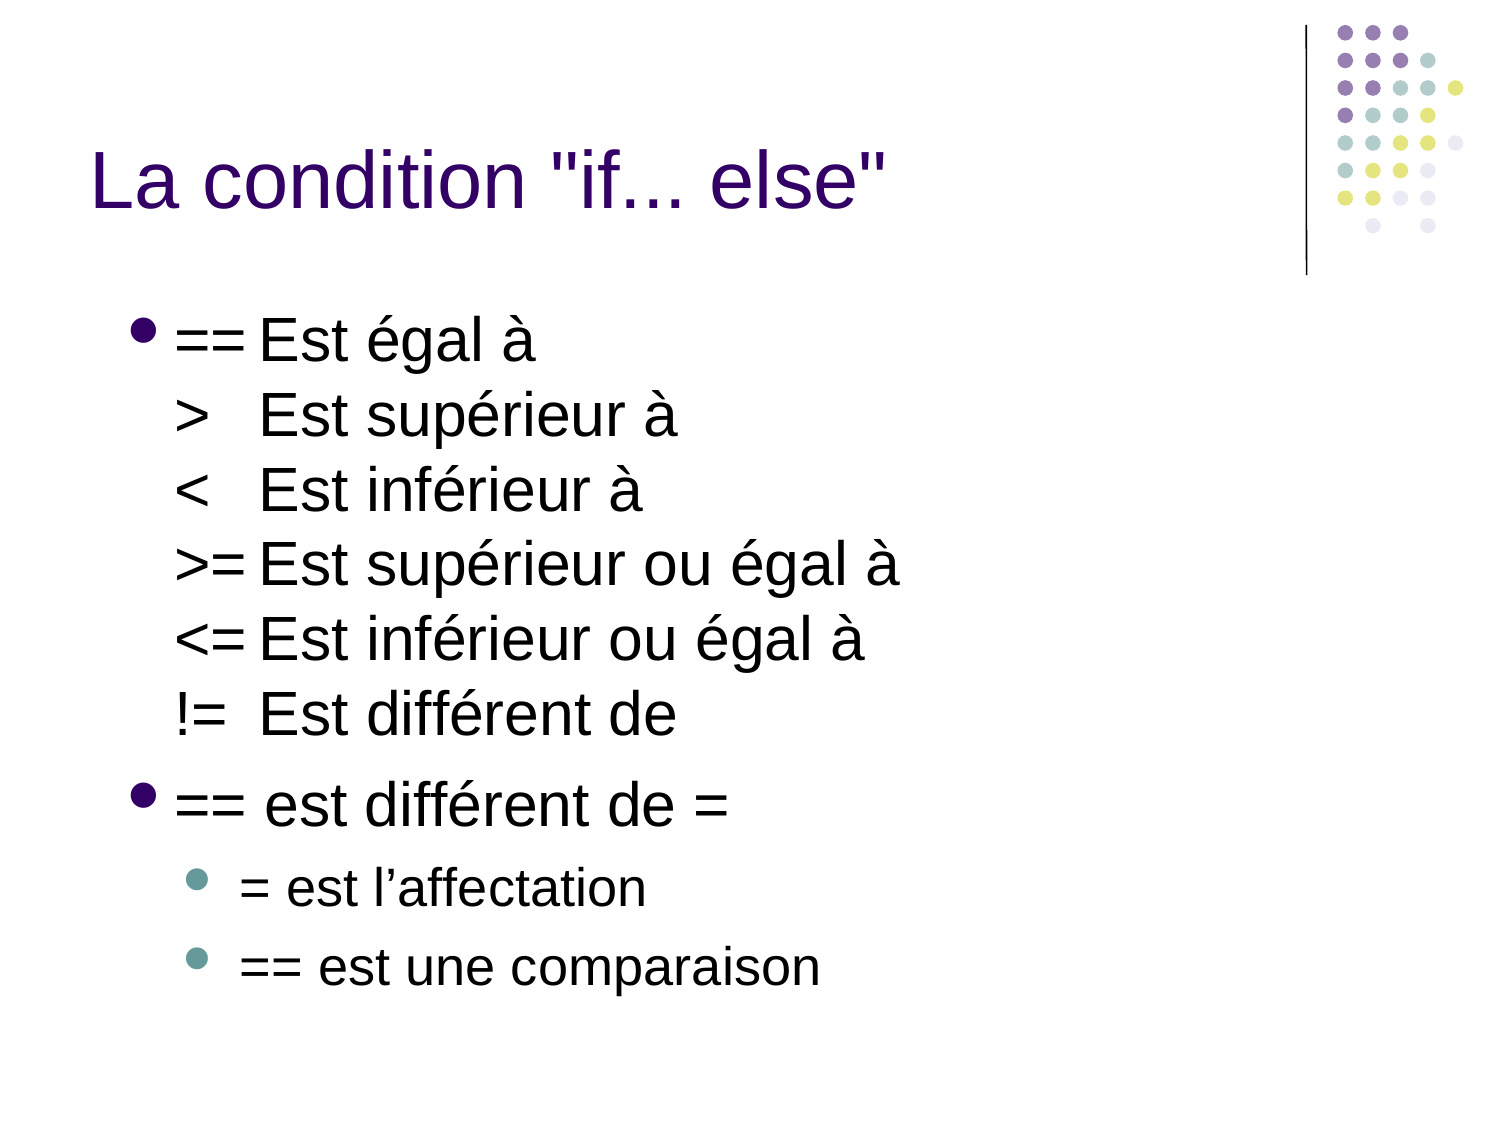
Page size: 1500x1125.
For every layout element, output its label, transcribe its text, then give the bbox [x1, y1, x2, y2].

title La condition "if... else" [74, 20, 1313, 233]
list == Est égal à > Est supérieur à < Est inférieur à >= Est supérieur ou égal à <= Est inférieur ou égal à != Est différent de == est différent de = = est l’affectation == est une comparaison [112, 290, 1459, 1071]
